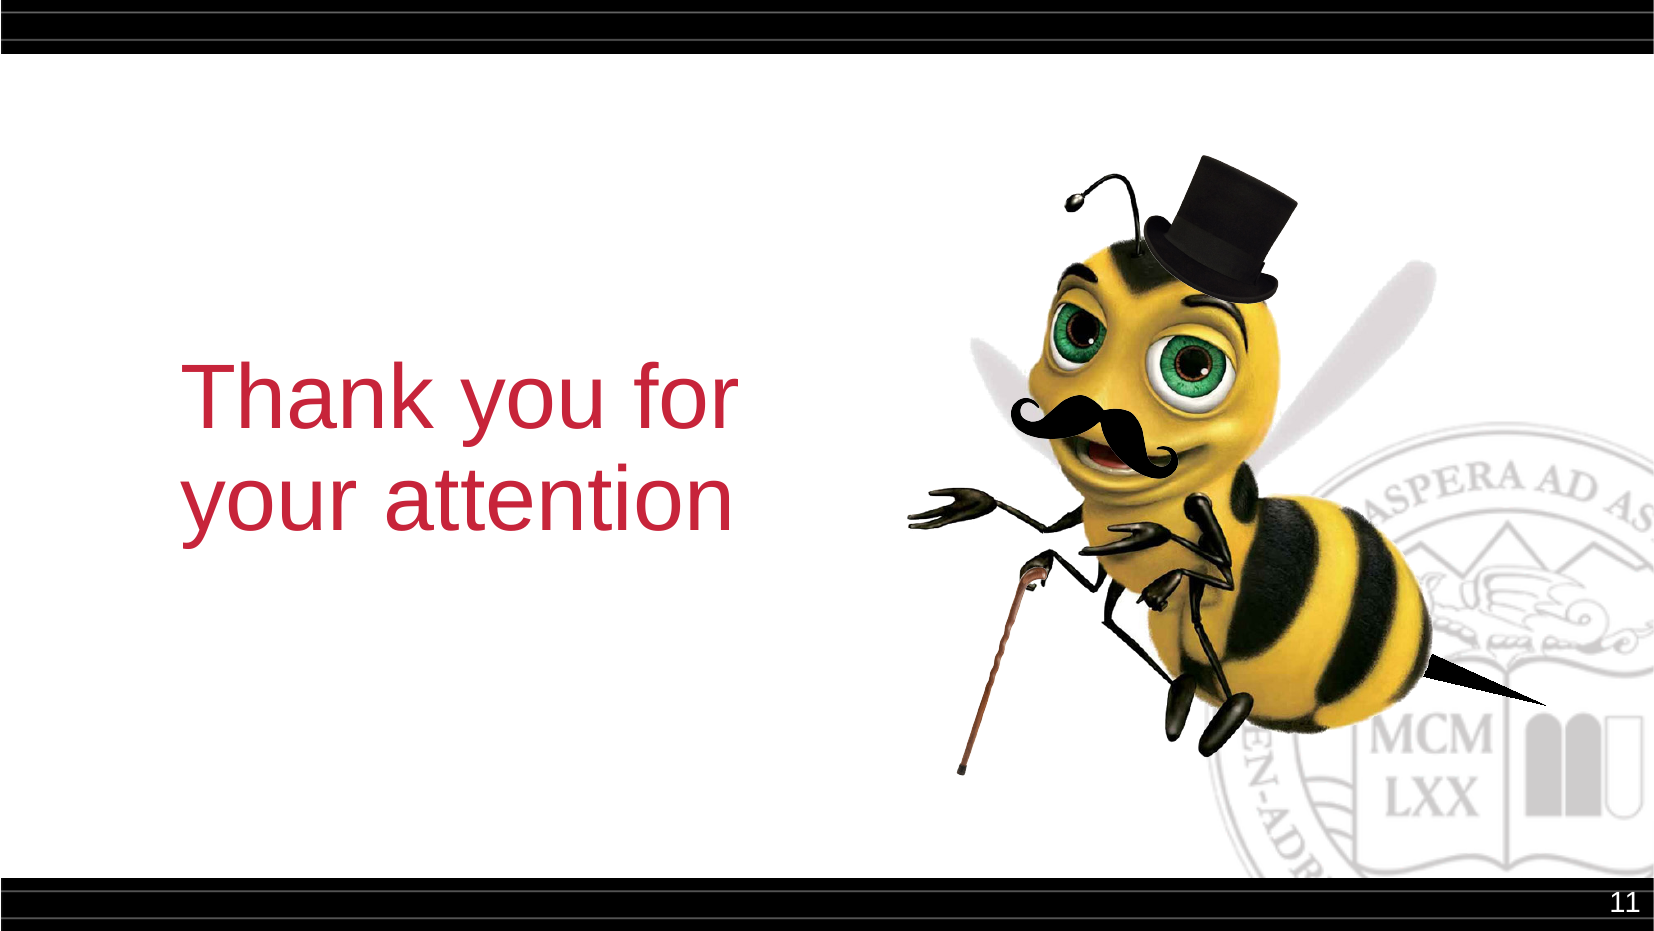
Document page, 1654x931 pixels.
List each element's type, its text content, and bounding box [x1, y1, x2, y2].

title Thank you for your attention [180, 345, 435, 551]
picture [1, 878, 1654, 931]
picture [1, 0, 1654, 54]
picture [435, 126, 1654, 826]
